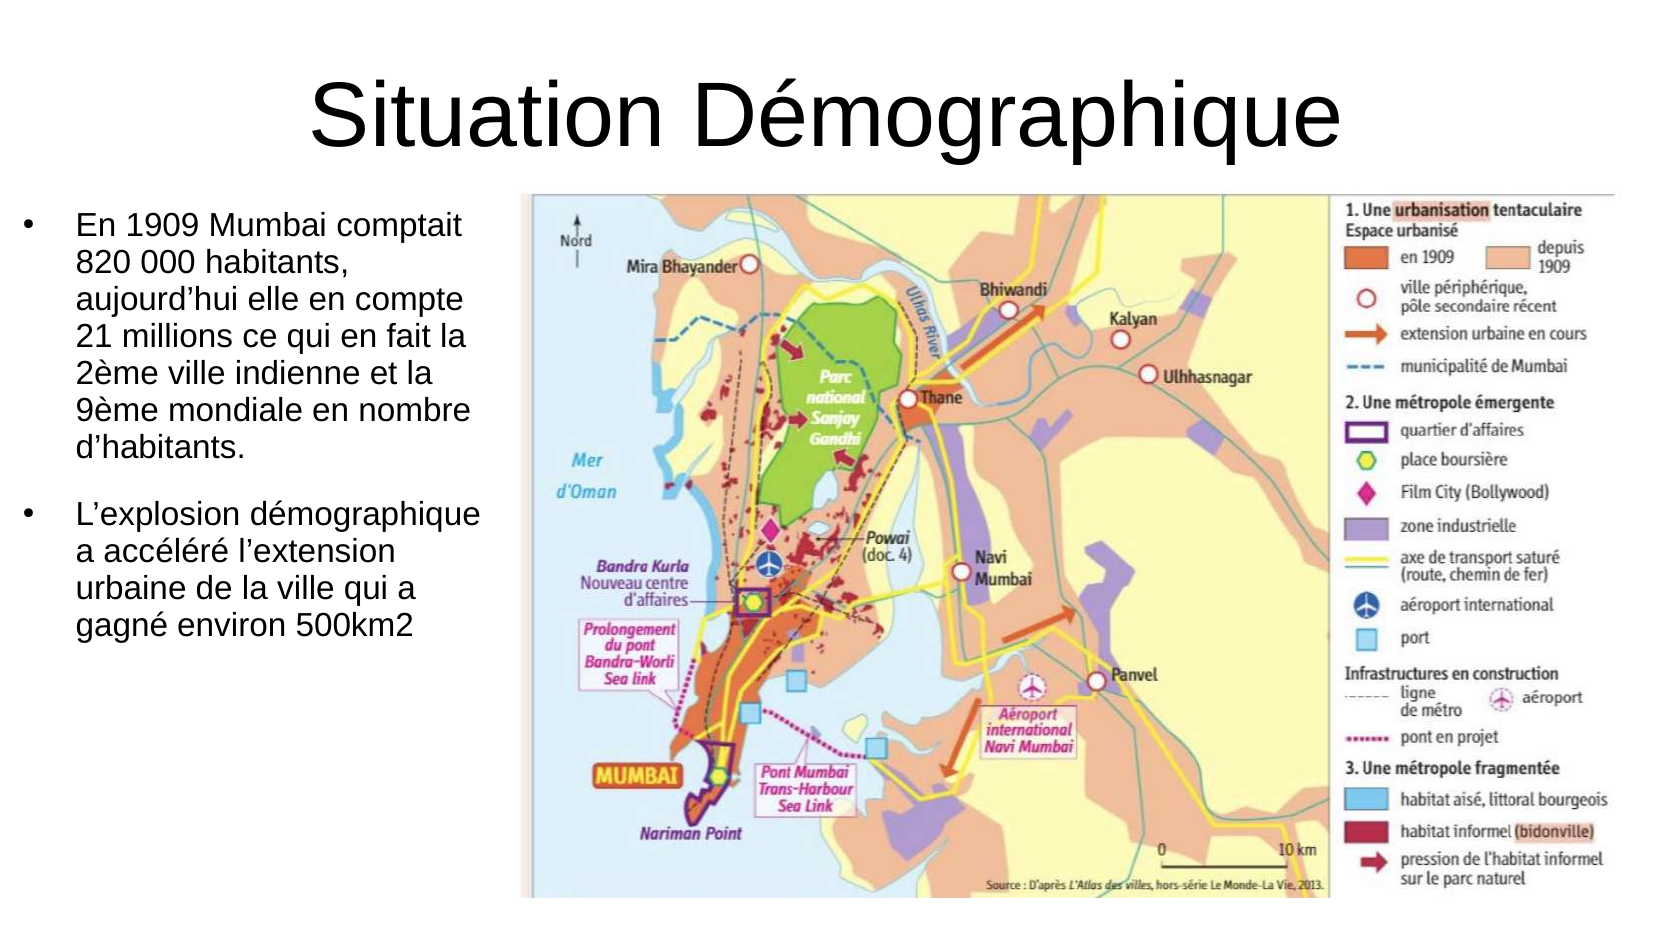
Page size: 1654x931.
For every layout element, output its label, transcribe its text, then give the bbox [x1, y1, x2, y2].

list En 1909 Mumbai comptait 820 000 habitants, aujourd’hui elle en compte 21 millions ce qui en fait la 2ème ville indienne et la 9ème mondiale en nombre d’habitants. L’explosion démographique a accéléré l’extension urbaine de la ville qui a gagné environ 500km2 [4, 206, 501, 875]
title Situation Démographique [82, 37, 1571, 193]
picture [501, 175, 1654, 931]
